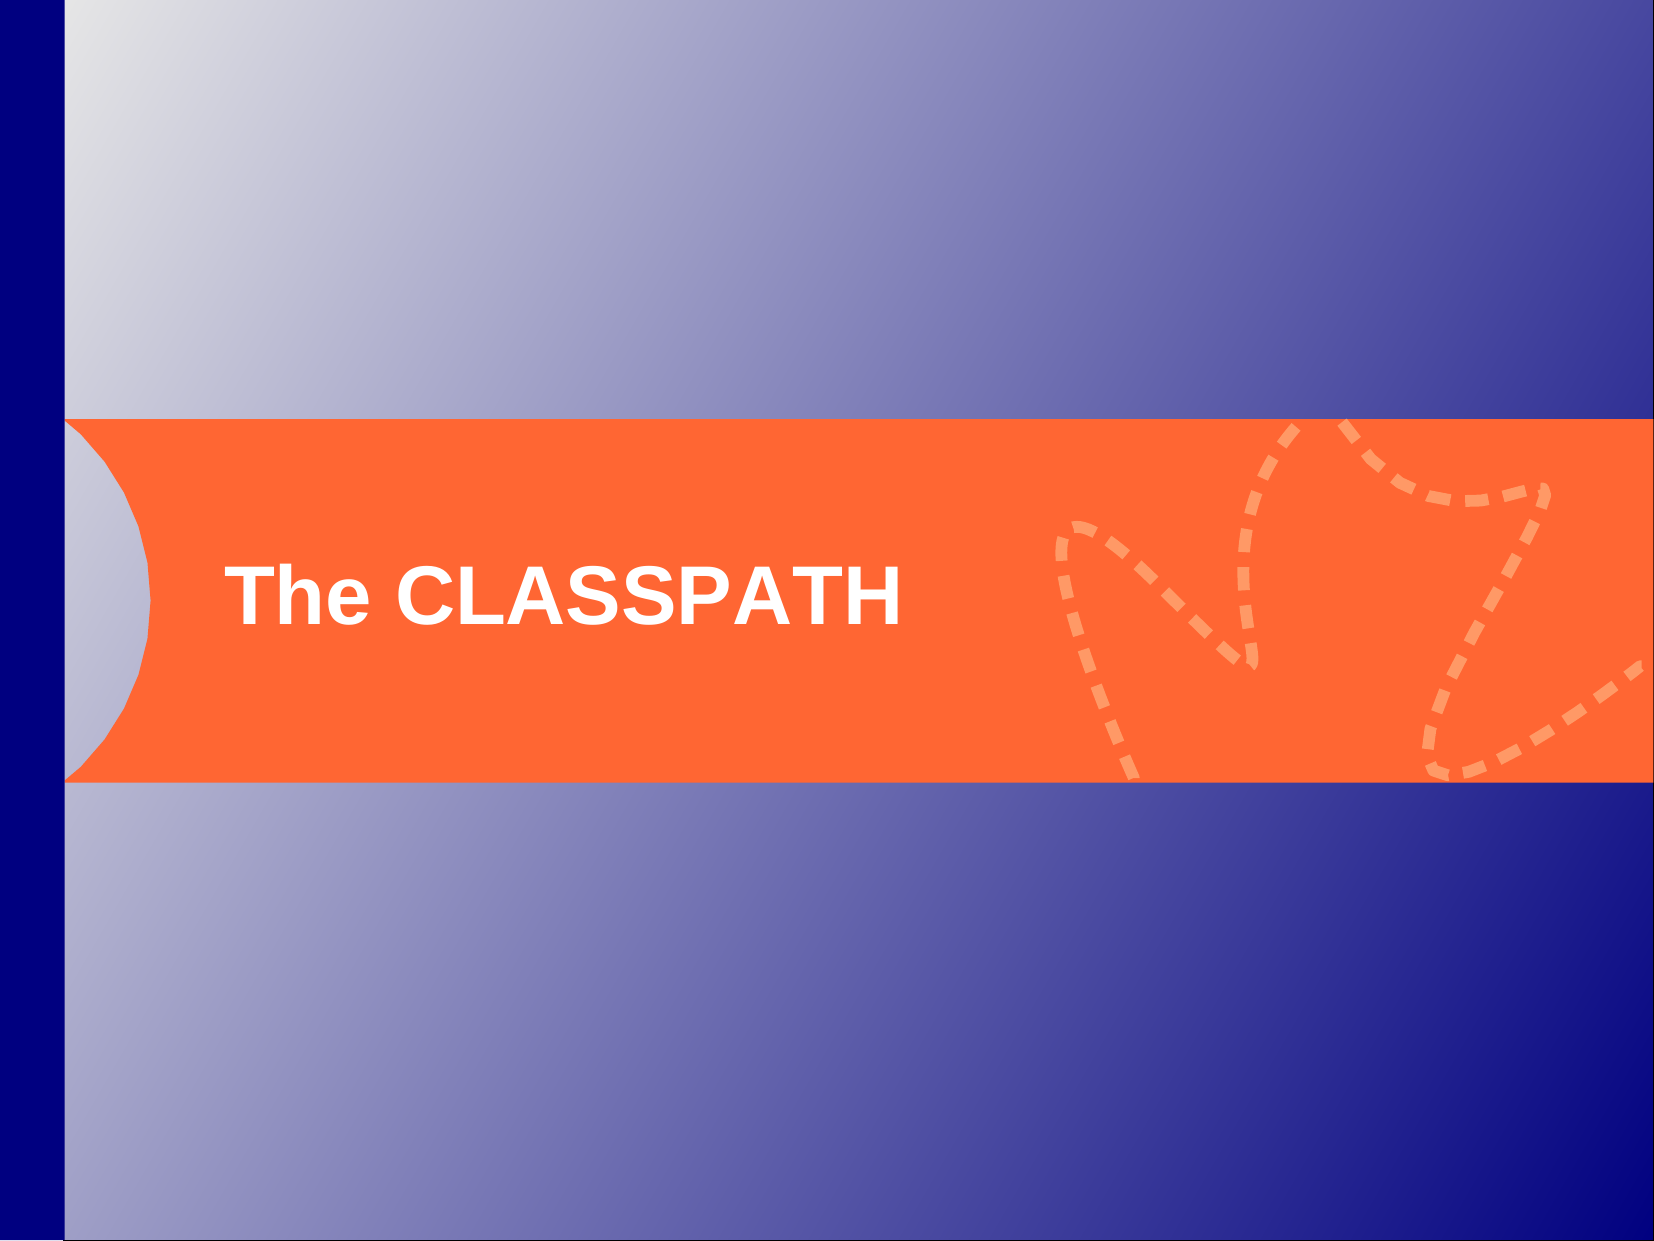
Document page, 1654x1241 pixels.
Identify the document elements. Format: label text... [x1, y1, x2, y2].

title The CLASSPATH [224, 497, 1093, 704]
